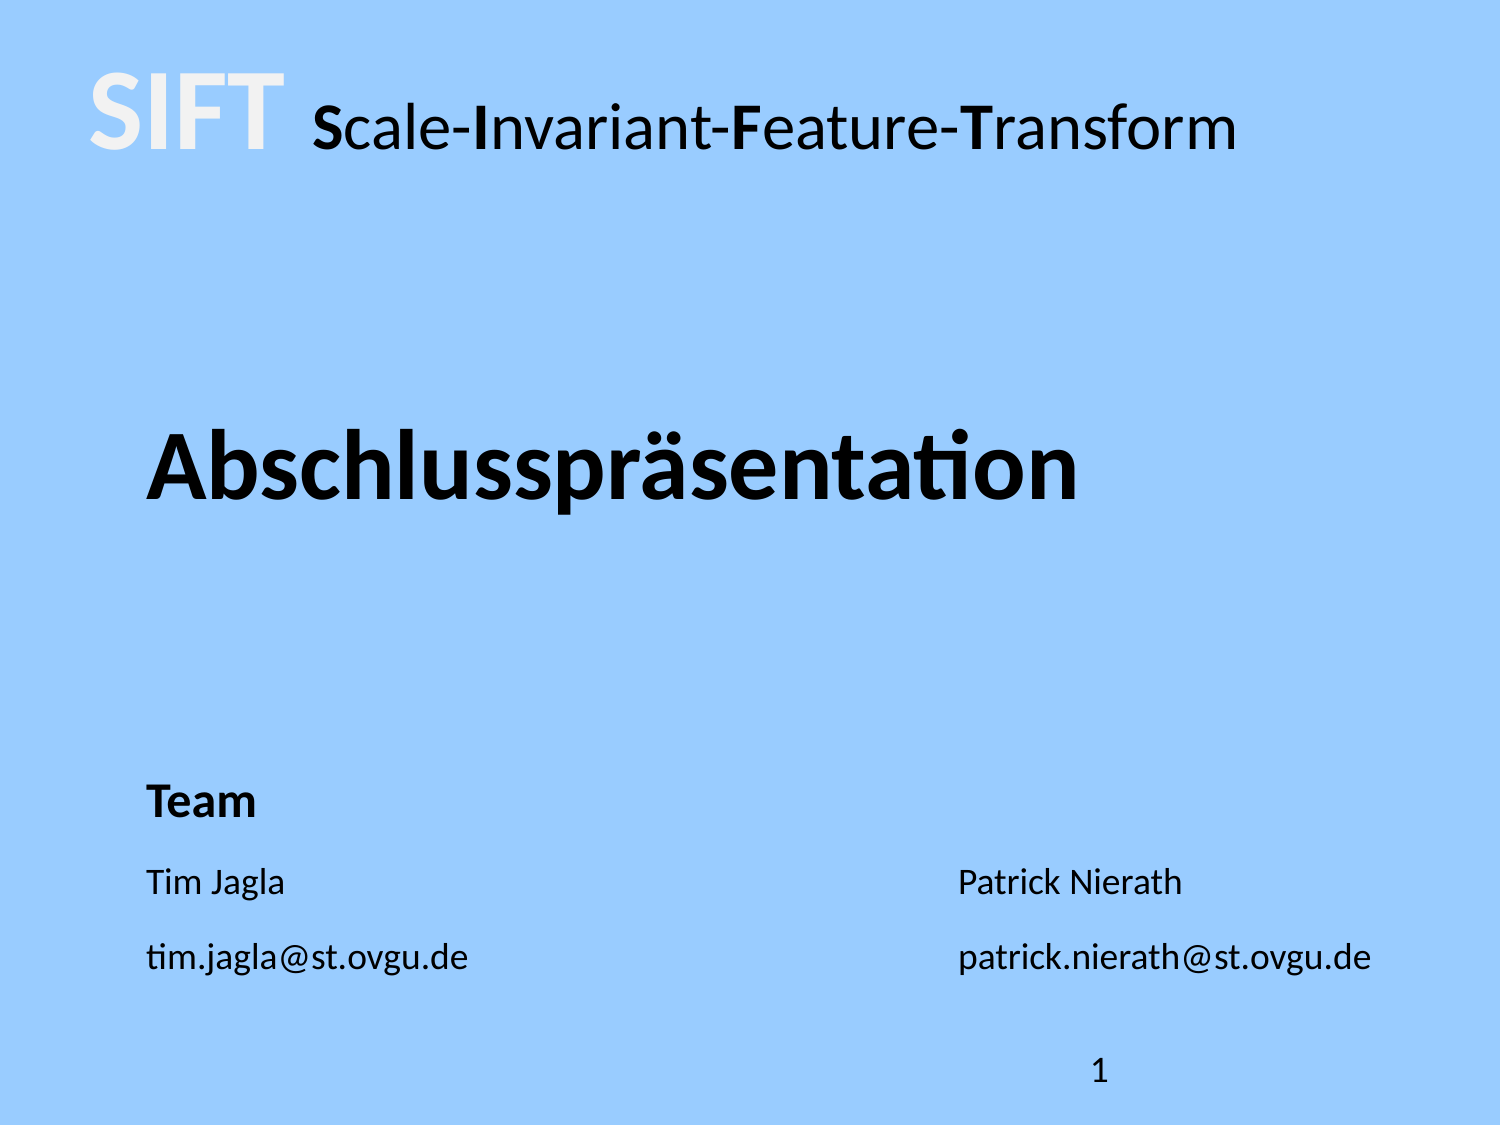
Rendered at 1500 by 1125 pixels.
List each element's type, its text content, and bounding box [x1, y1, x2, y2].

slide_number <Nummer> [1074, 1037, 1425, 1098]
title SIFT Scale-Invariant-Feature-Transform [73, 25, 1424, 214]
list Abschlusspräsentation Team Tim Jagla Patrick Nierath tim.jagla@st.ovgu.de patrick.nierath@st.ovgu.de [75, 262, 1425, 1030]
